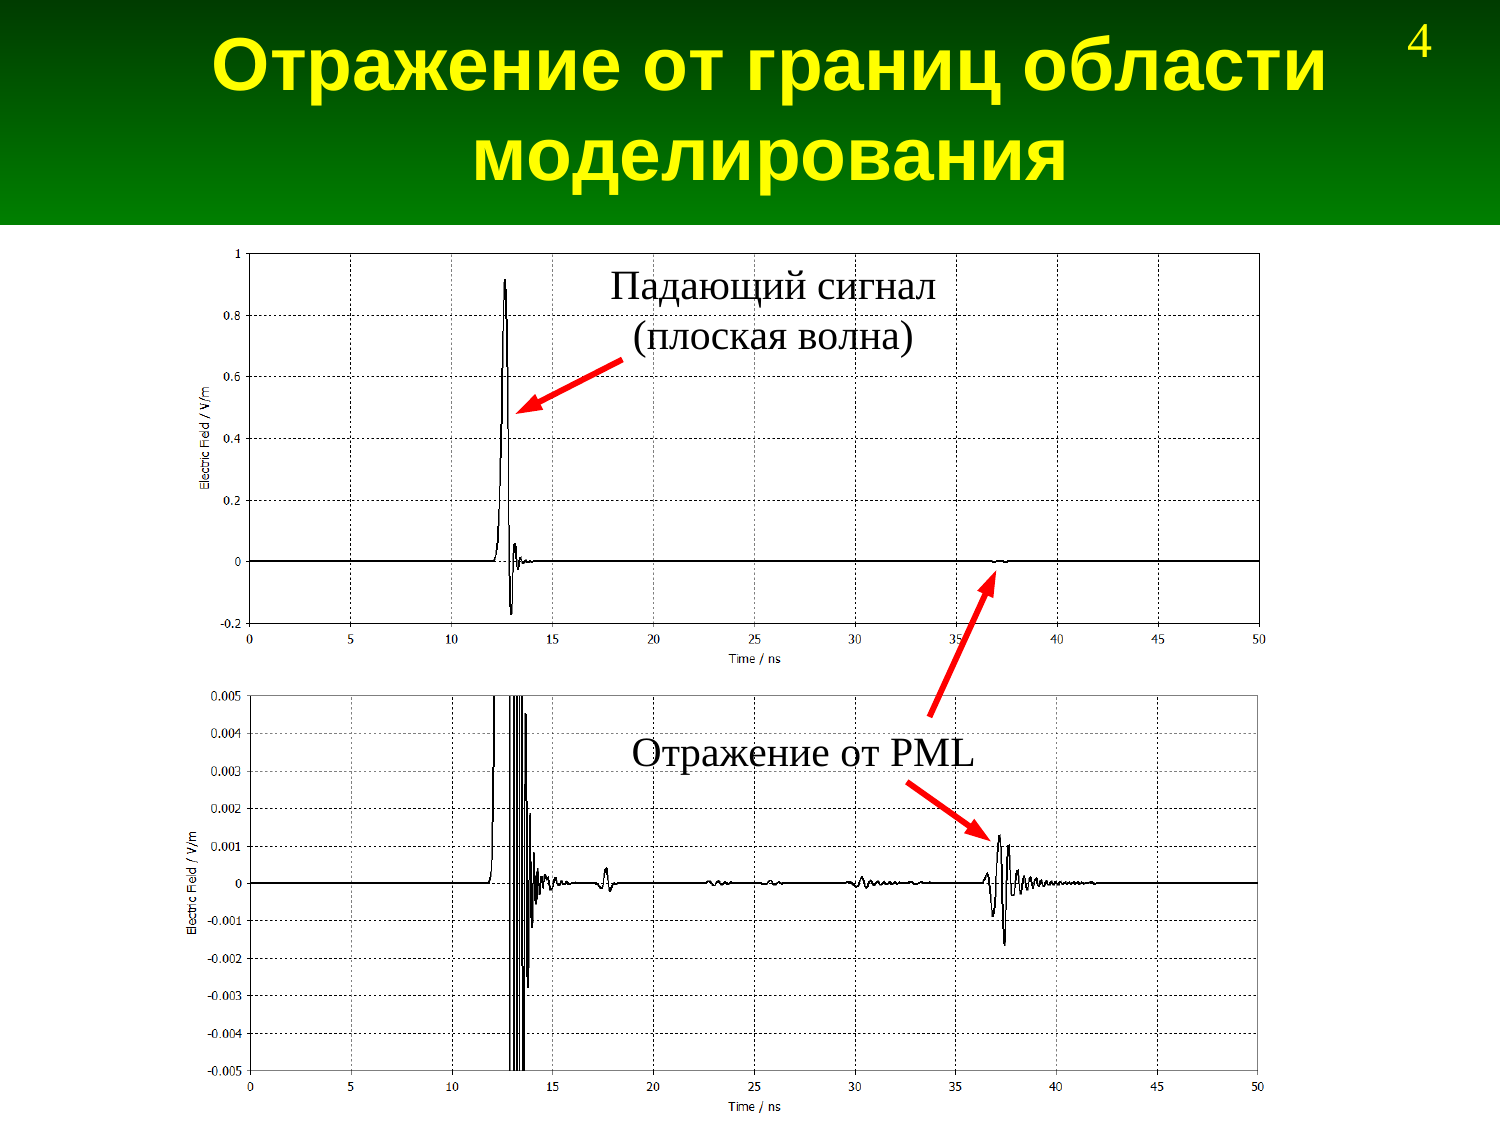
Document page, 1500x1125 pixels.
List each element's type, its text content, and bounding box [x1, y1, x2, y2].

title Отражение от границ области моделирования [100, 7, 1441, 204]
text_box Падающий сигнал (плоская волна) [595, 250, 952, 366]
picture [174, 681, 1268, 1118]
text_box Отражение от PML [616, 716, 991, 782]
picture [187, 238, 1270, 670]
